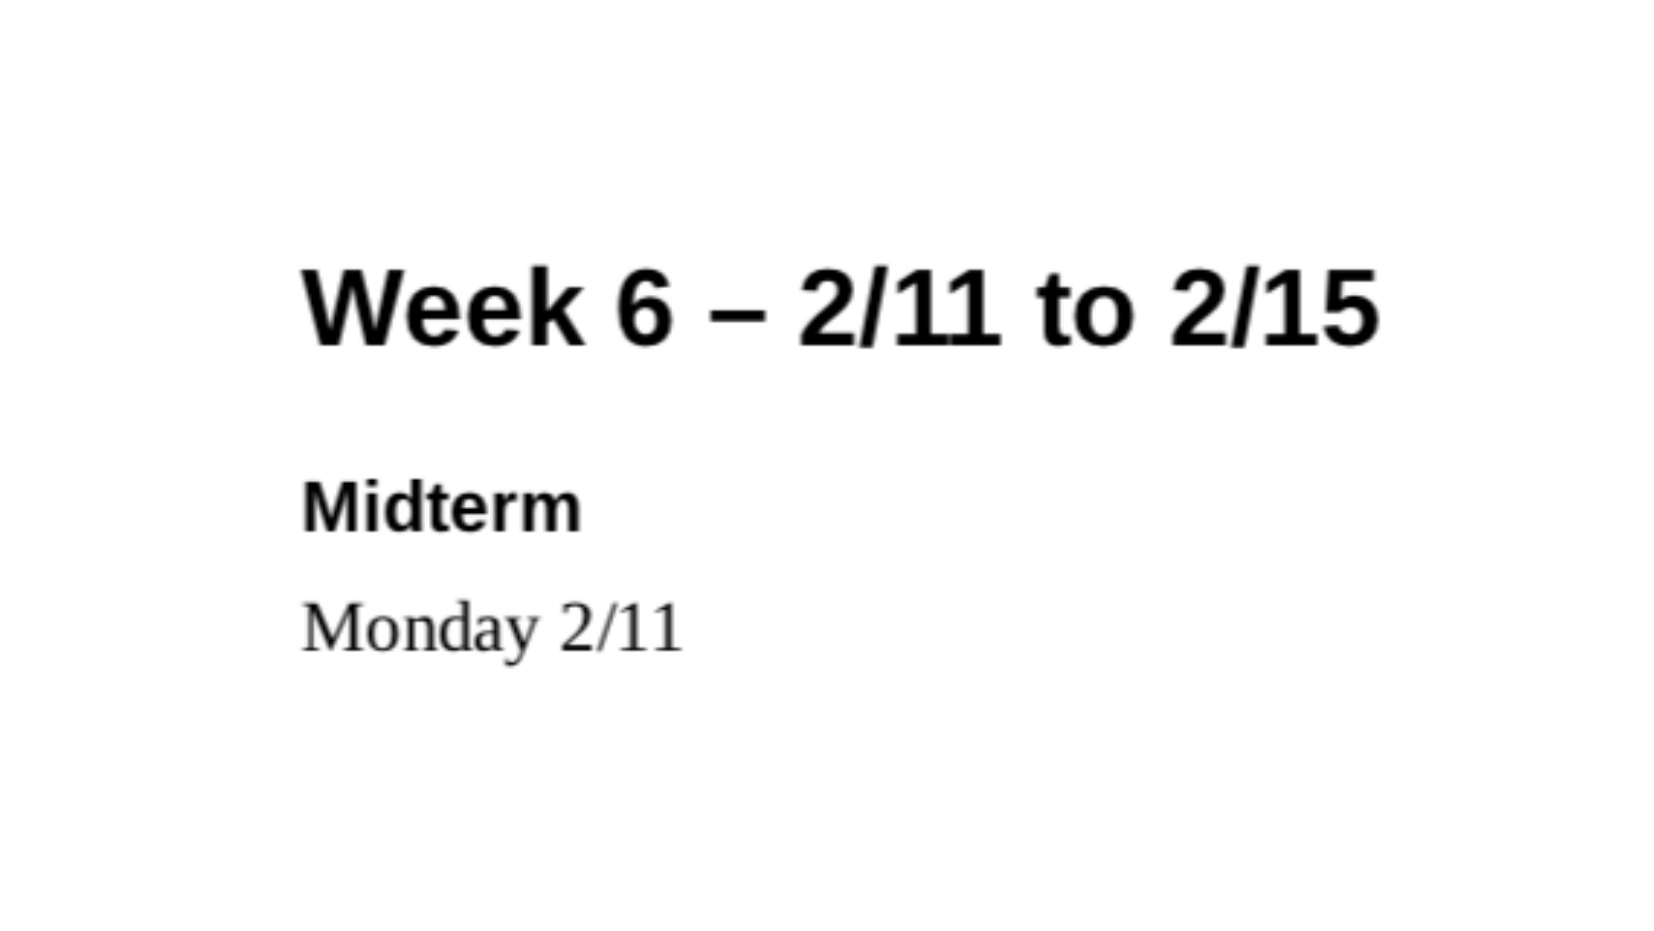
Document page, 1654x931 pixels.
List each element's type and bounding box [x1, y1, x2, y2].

picture [126, 134, 1456, 765]
